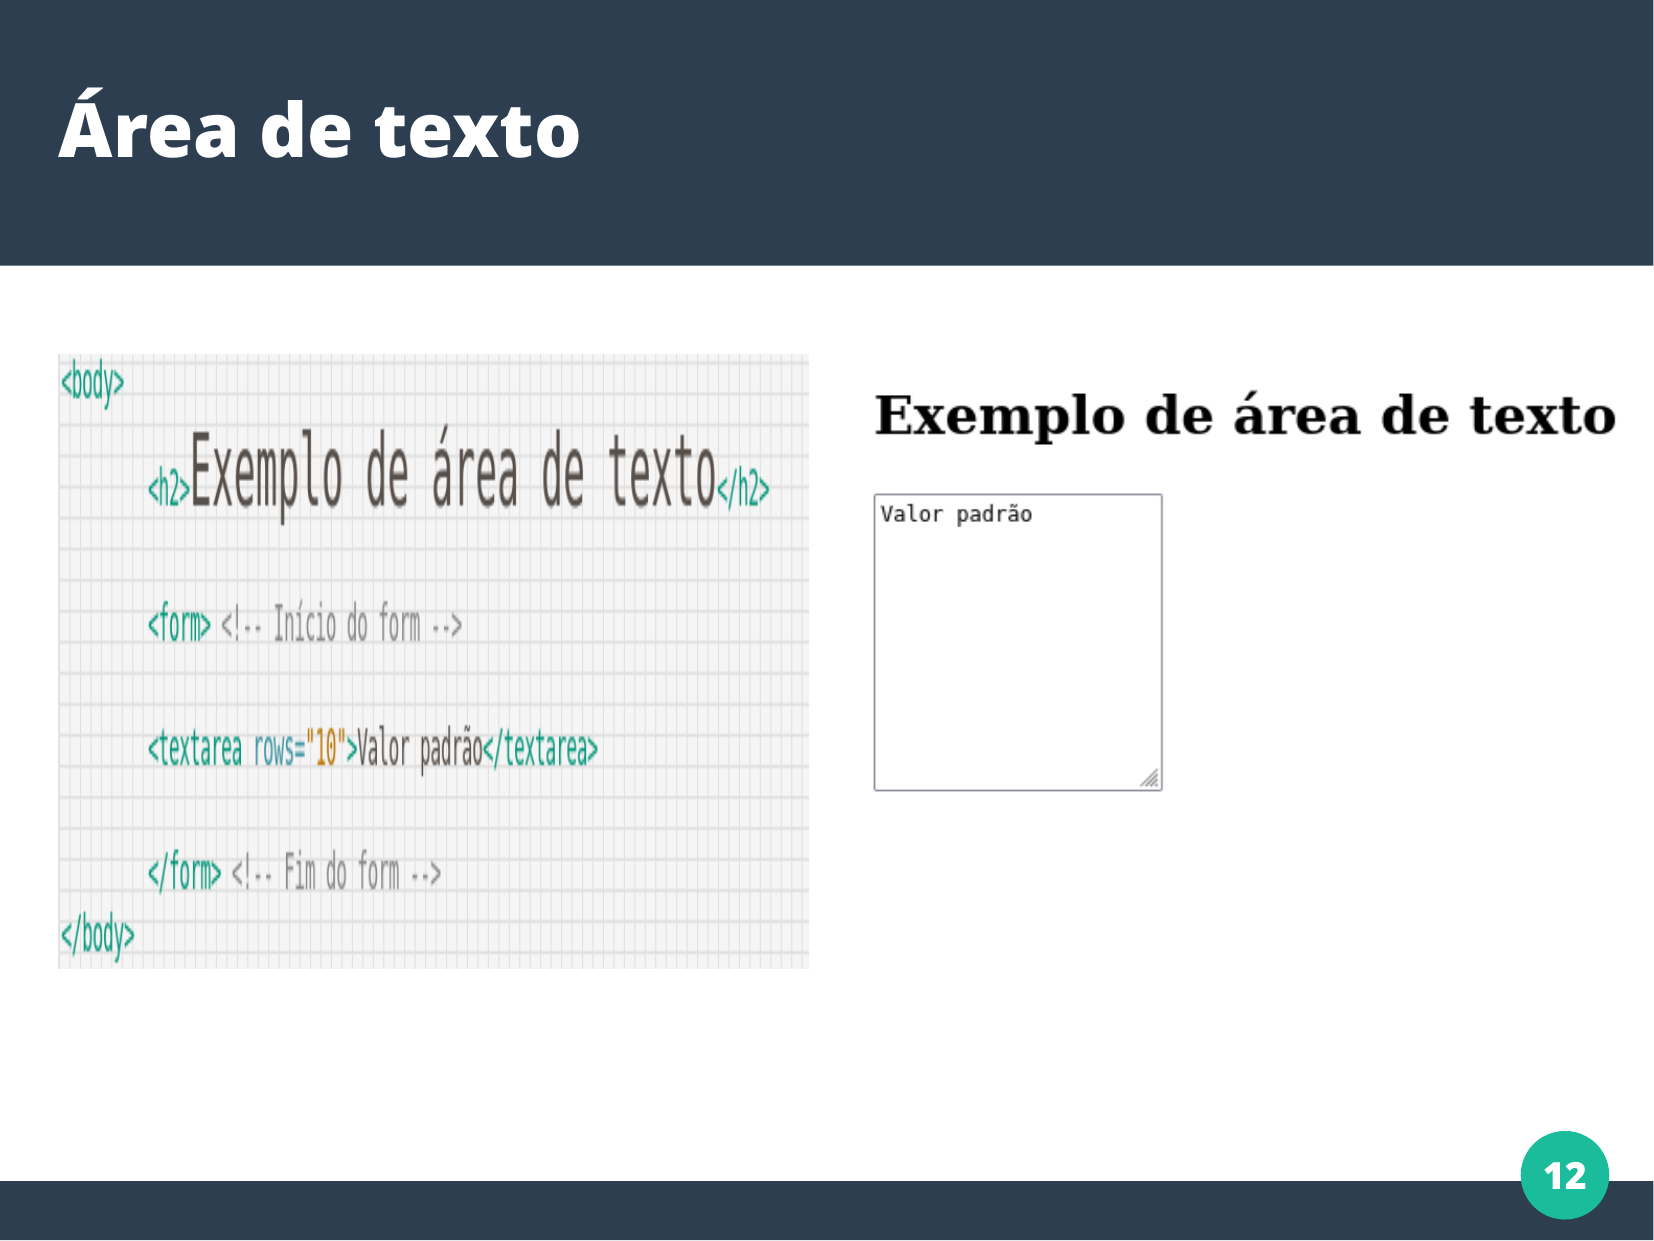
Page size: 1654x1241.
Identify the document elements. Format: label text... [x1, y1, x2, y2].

title Área de texto [59, 49, 1595, 207]
picture [58, 354, 809, 969]
picture [860, 366, 1654, 981]
